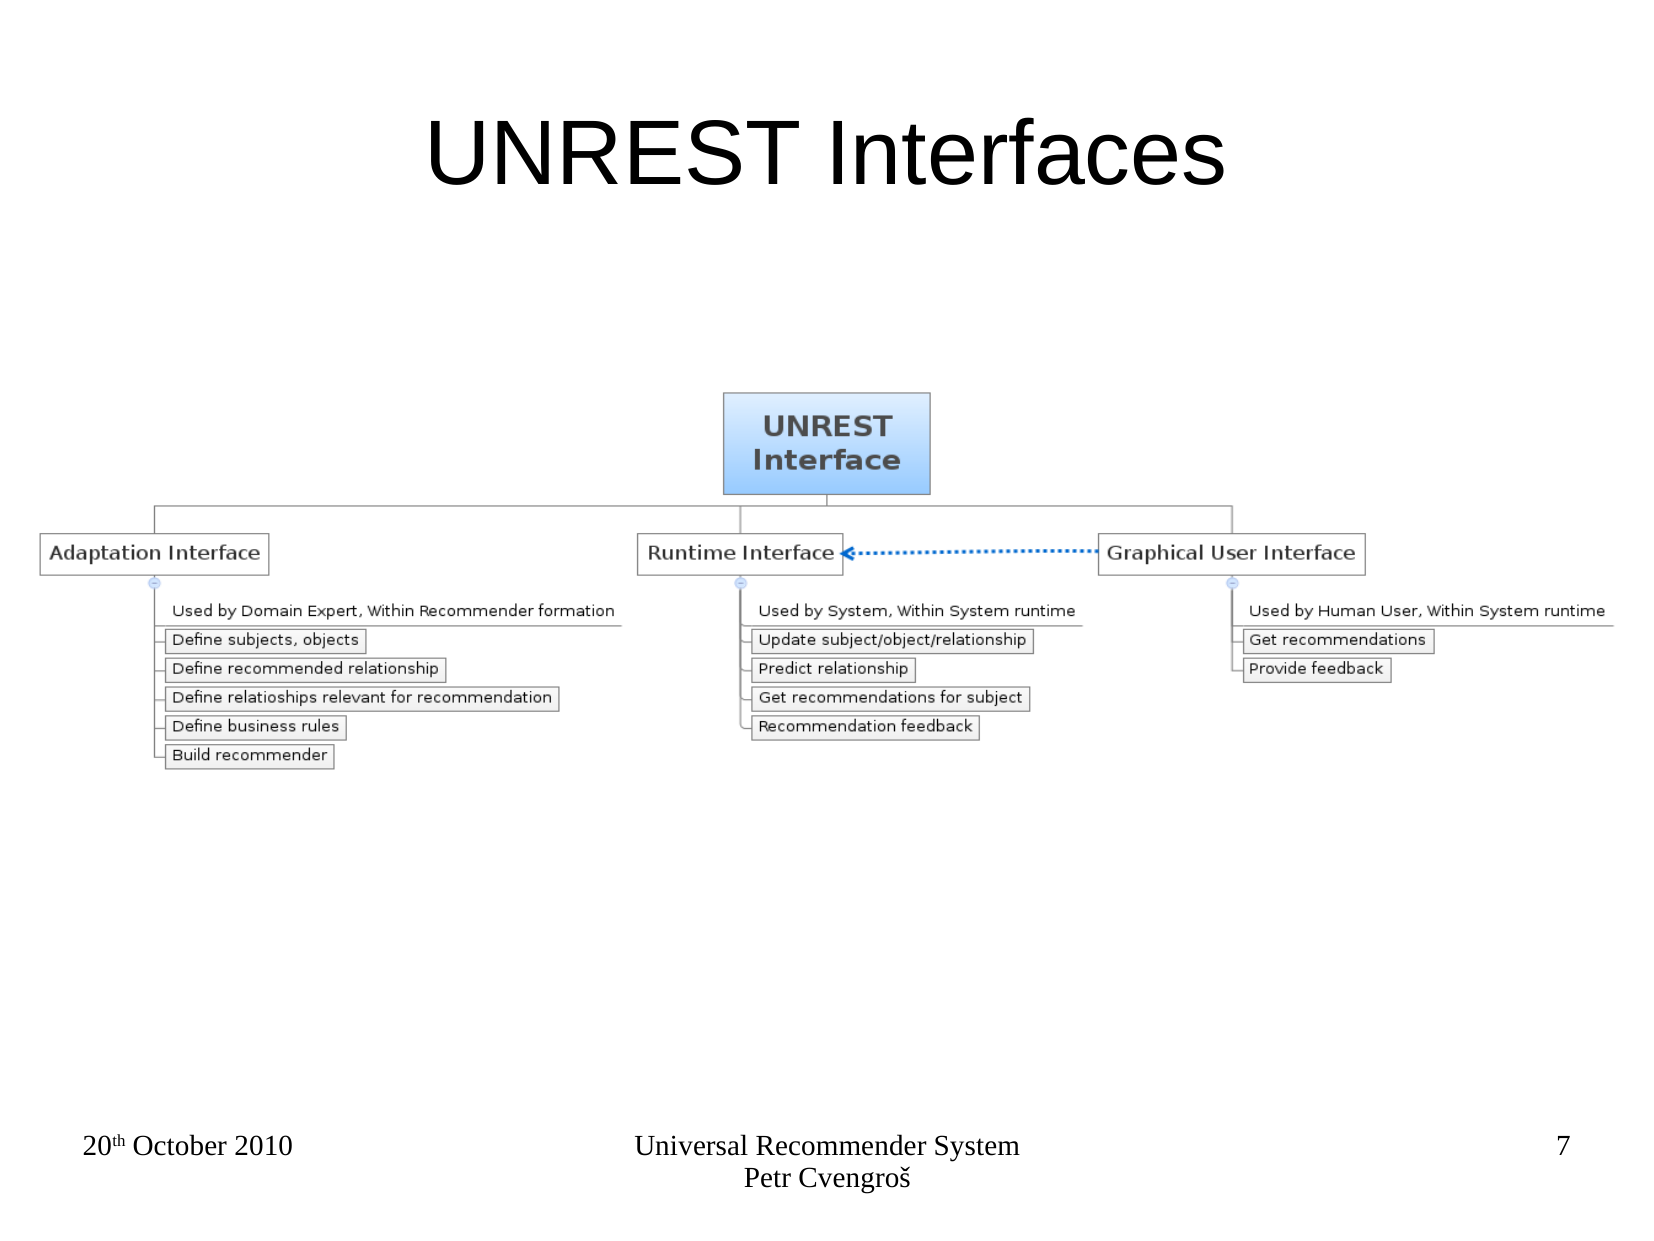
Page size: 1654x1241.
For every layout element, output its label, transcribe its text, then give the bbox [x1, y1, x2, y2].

picture [20, 374, 1634, 788]
title UNREST Interfaces [82, 56, 1571, 250]
